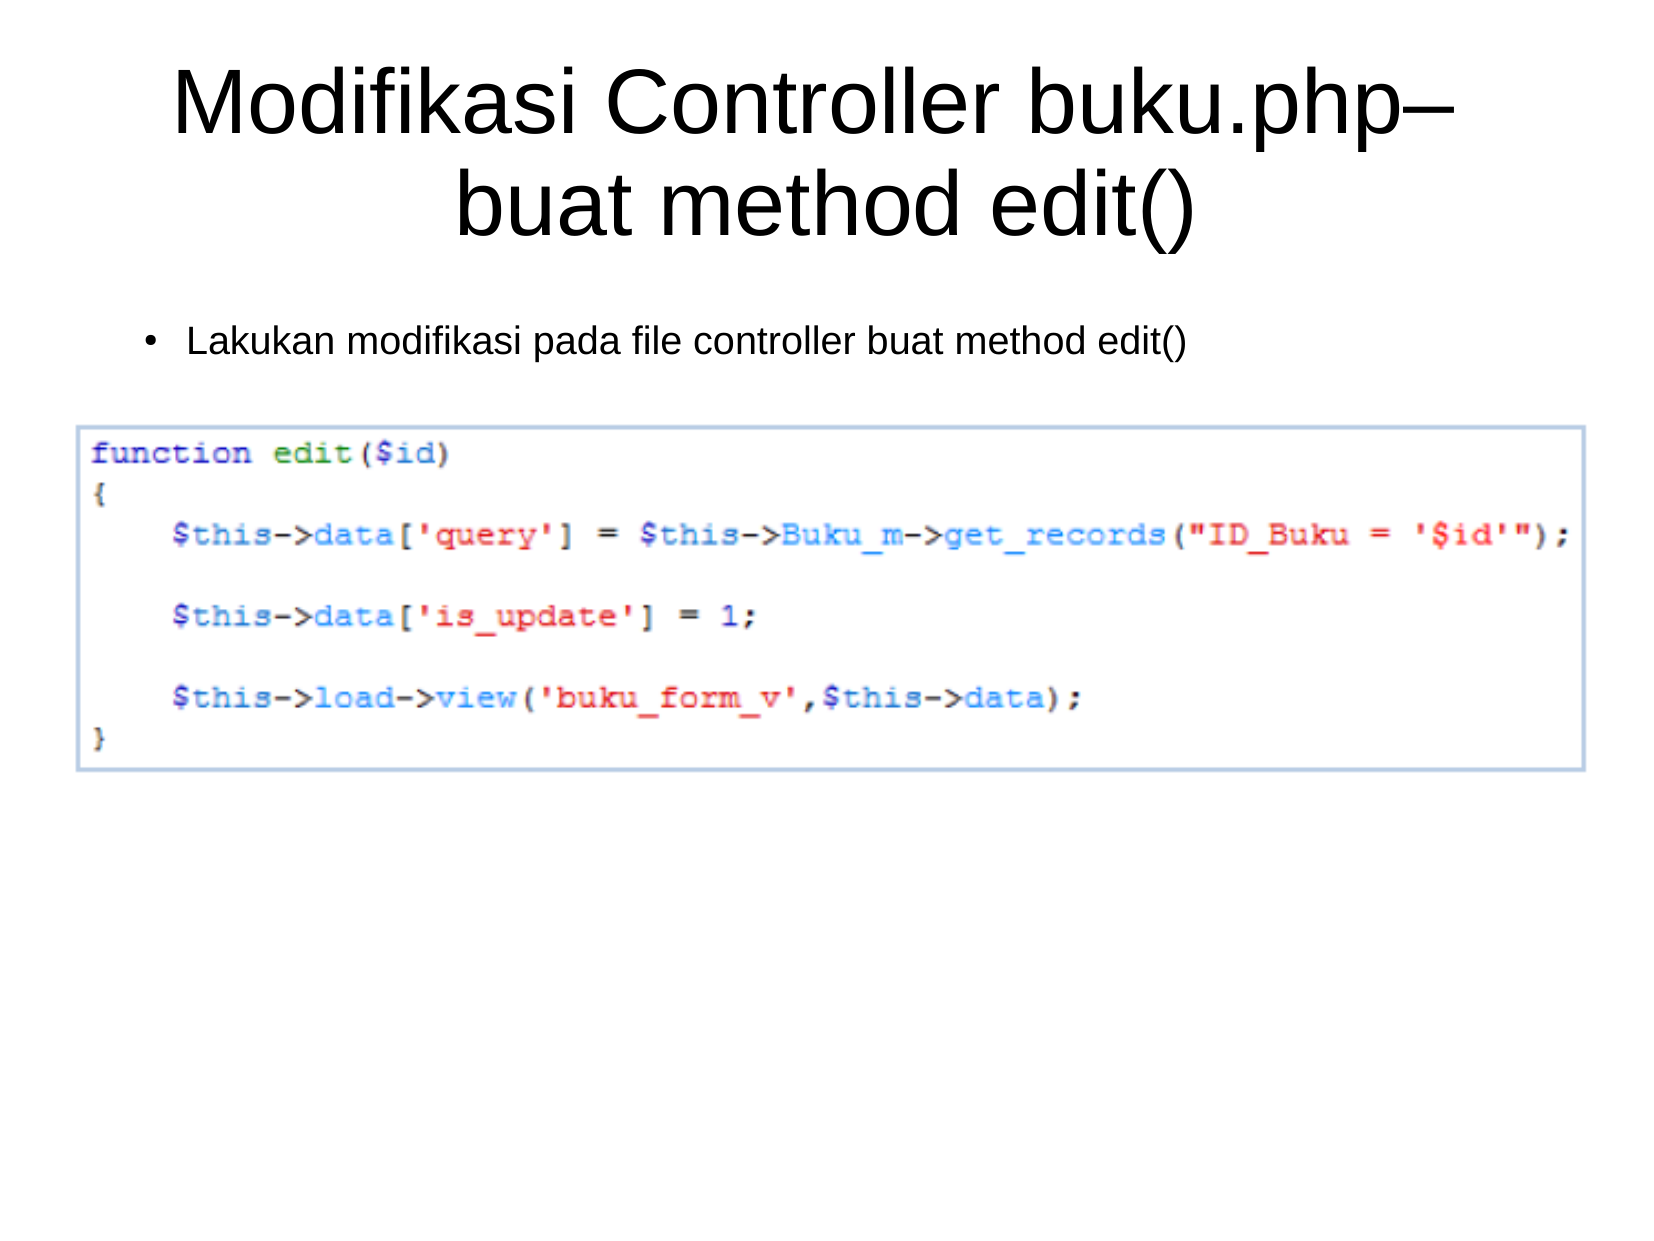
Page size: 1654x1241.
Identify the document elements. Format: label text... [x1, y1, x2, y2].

text_box Lakukan modifikasi pada file controller buat method edit() [129, 319, 1426, 391]
picture [72, 419, 1591, 777]
title Modifikasi Controller buku.php– buat method edit() [82, 49, 1571, 257]
